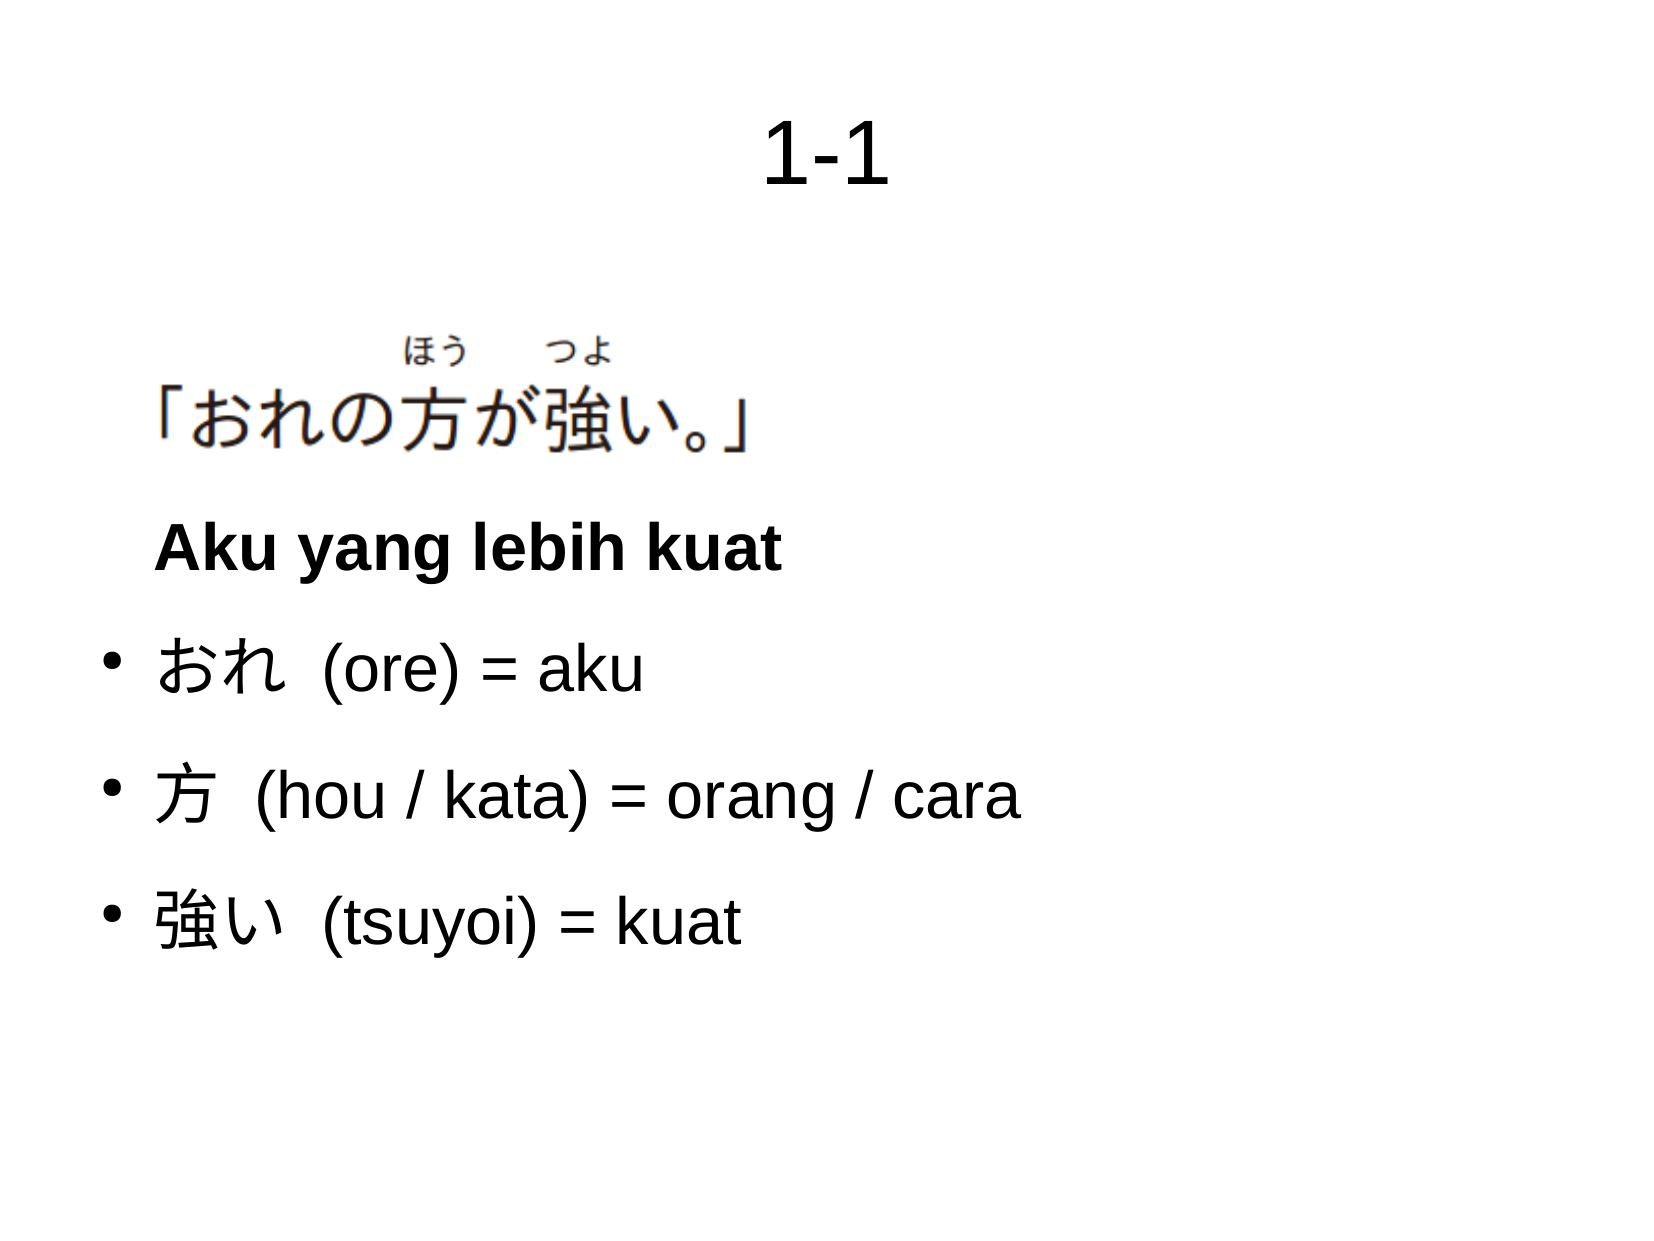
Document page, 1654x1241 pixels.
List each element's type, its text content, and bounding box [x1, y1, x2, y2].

title 1-1 [82, 49, 1571, 257]
picture [134, 314, 764, 466]
list Aku yang lebih kuat おれ (ore) = aku 方 (hou / kata) = orang / cara 強い (tsuyoi) = kuat [82, 510, 1571, 1010]
